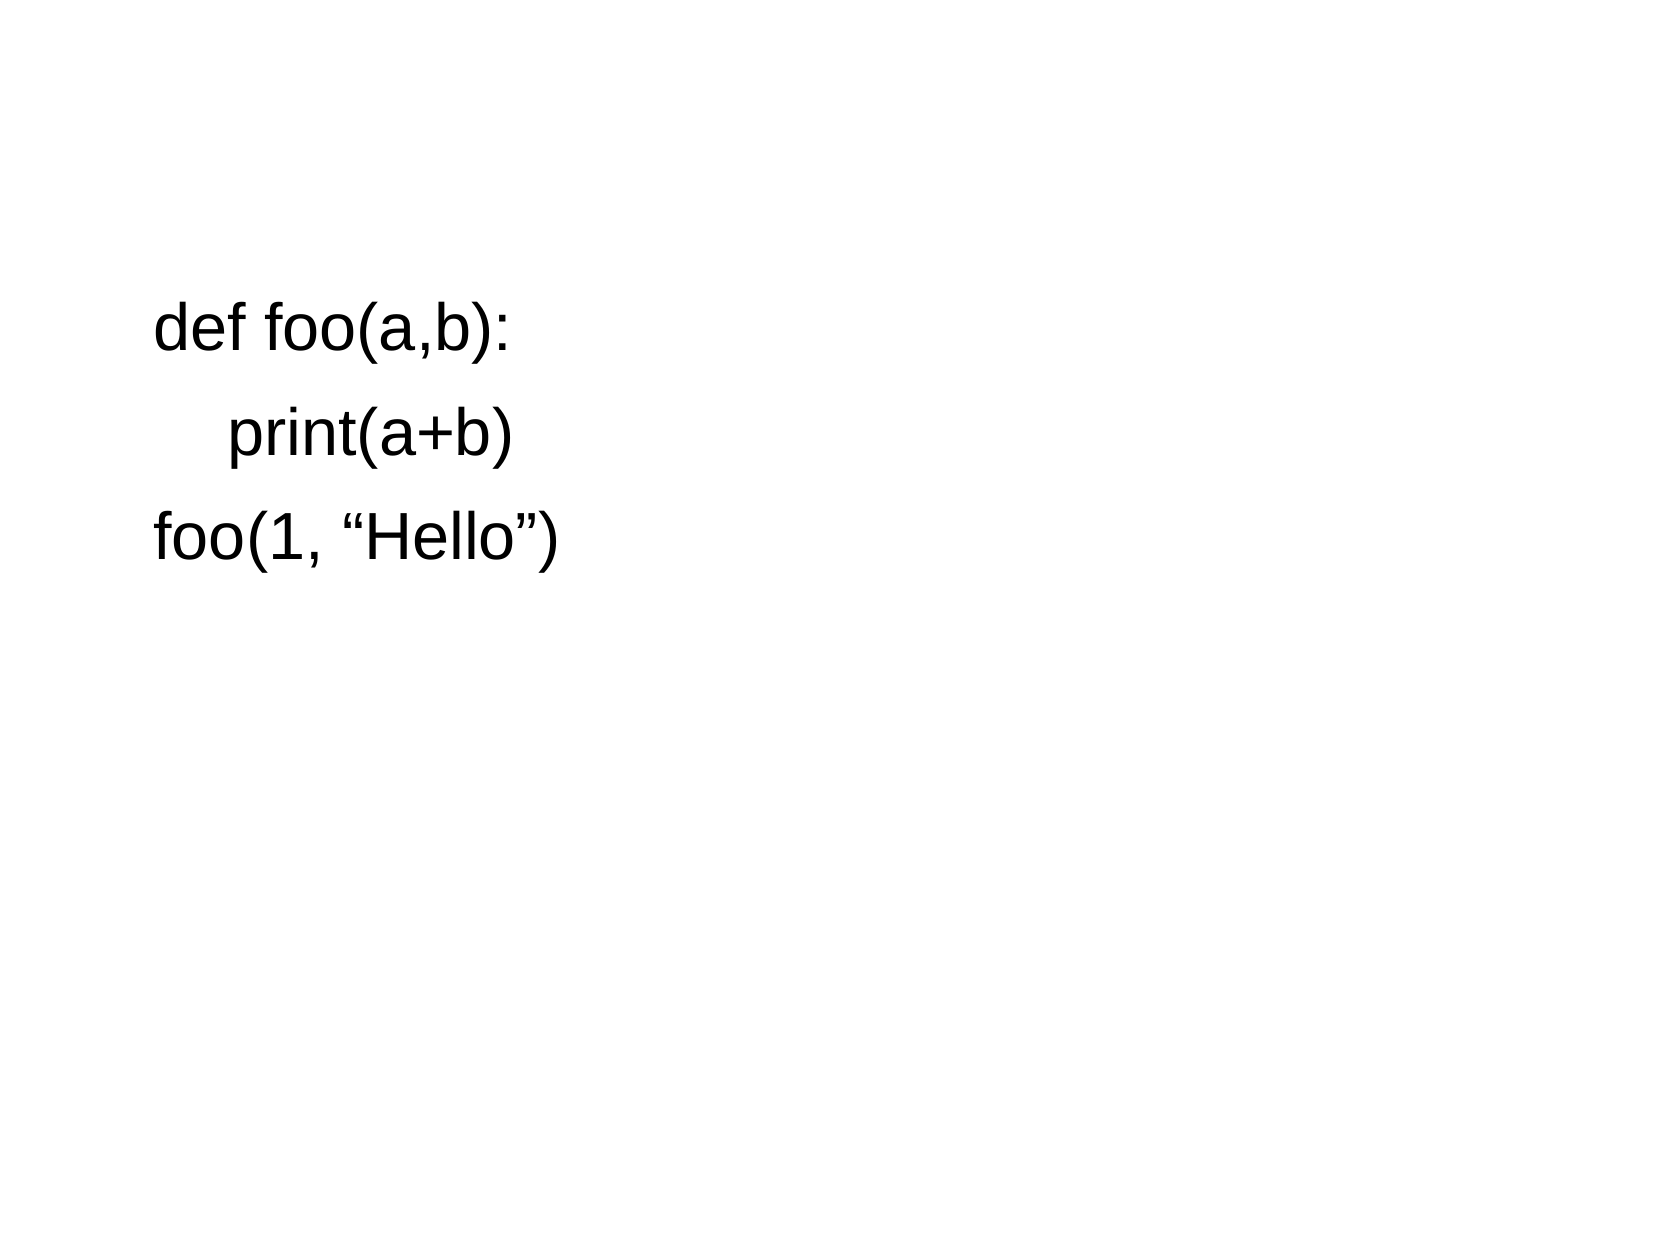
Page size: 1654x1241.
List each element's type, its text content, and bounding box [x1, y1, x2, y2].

list def foo(a,b): print(a+b) foo(1, “Hello”) [82, 290, 1571, 1010]
